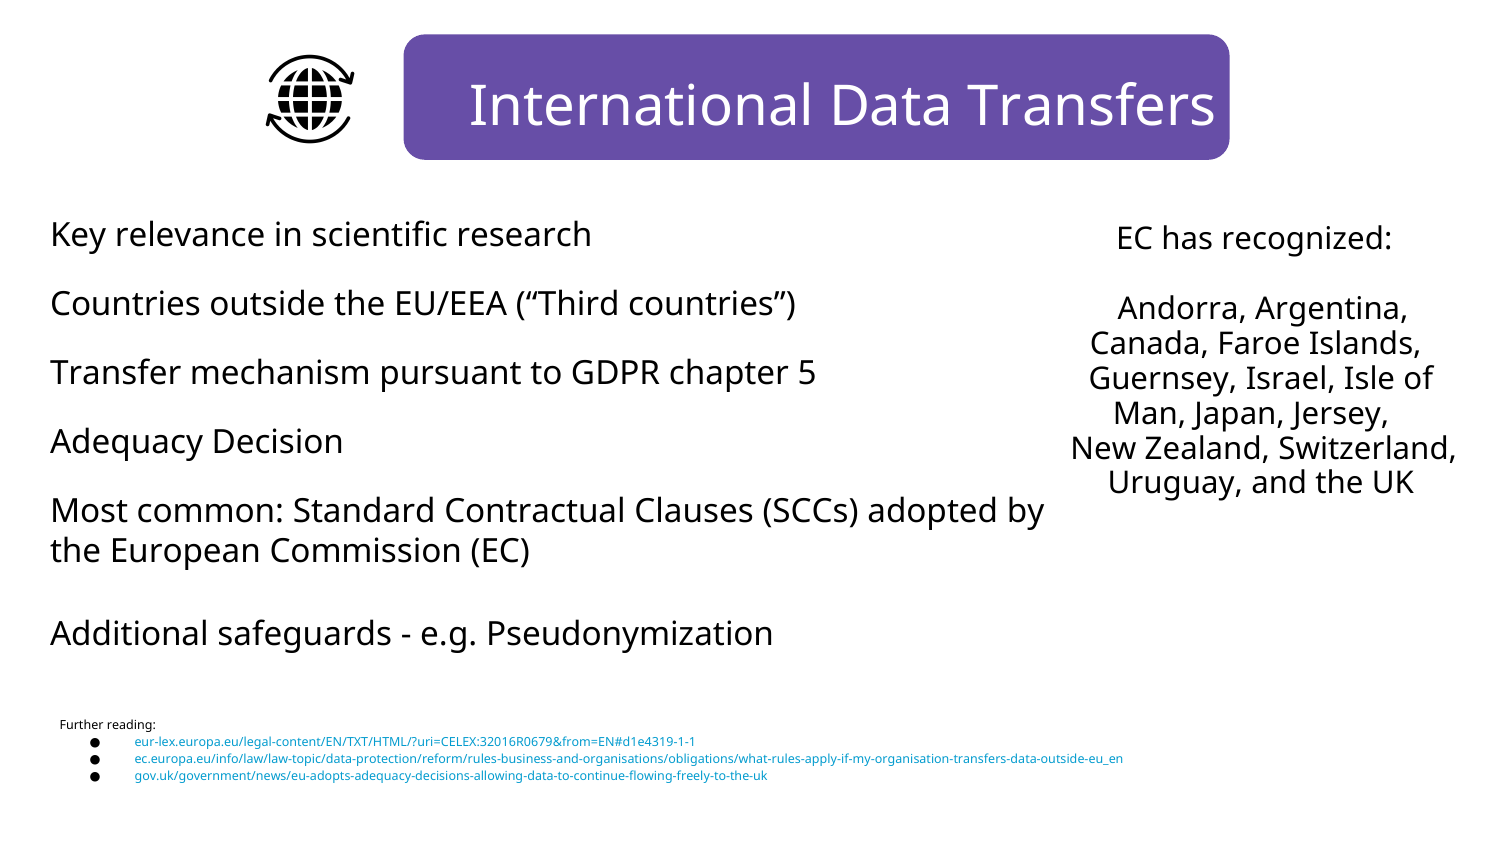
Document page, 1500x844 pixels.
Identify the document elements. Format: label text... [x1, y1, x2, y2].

picture [262, 51, 358, 147]
text_box Guernsey, Israel, Isle of [1088, 355, 1458, 393]
text_box Additional safeguards - e.g. Pseudonymization [50, 609, 823, 649]
text_box Adequacy Decision [50, 418, 367, 457]
text_box Further reading: [59, 716, 167, 731]
text_box gov.uk/government/news/eu-adopts-adequacy-decisions-allowing-data-to-continue-flowing-freely-to-the-uk [134, 767, 811, 782]
text_box Countries outside the EU/EEA (“Third countries”) [50, 279, 860, 319]
text_box ● [89, 767, 102, 782]
text_box New Zealand, Switzerland, [1062, 425, 1500, 462]
text_box Transfer mechanism pursuant to GDPR chapter 5 [50, 348, 870, 388]
text_box Uruguay, and the UK [1107, 460, 1434, 497]
text_box ● [89, 733, 102, 748]
text_box Most common: Standard Contractual Clauses (SCCs) adopted by [50, 487, 1034, 526]
text_box EC has recognized: [1116, 216, 1416, 253]
text_box [0, 0, 1500, 844]
text_box eur-lex.europa.eu/legal-content/EN/TXT/HTML/?uri=CELEX:32016R0679&from=EN#d1e4319-1-1 [134, 733, 746, 748]
text_box Andorra, Argentina, [1117, 286, 1426, 320]
text_box ec.europa.eu/info/law/law-topic/data-protection/reform/rules-business-and-organisations/obligations/what-rules-apply-if-my-organisation-transfers-data-outside-eu_en [134, 750, 1185, 766]
text_box the European Commission (EC) [50, 527, 569, 566]
text_box ● [89, 750, 102, 766]
text_box Canada, Faroe Islands, [1089, 320, 1447, 355]
text_box Man, Japan, Jersey, [1112, 390, 1412, 425]
text_box Key relevance in scientific research [50, 210, 642, 250]
text_box International Data Transfers [469, 65, 1265, 131]
